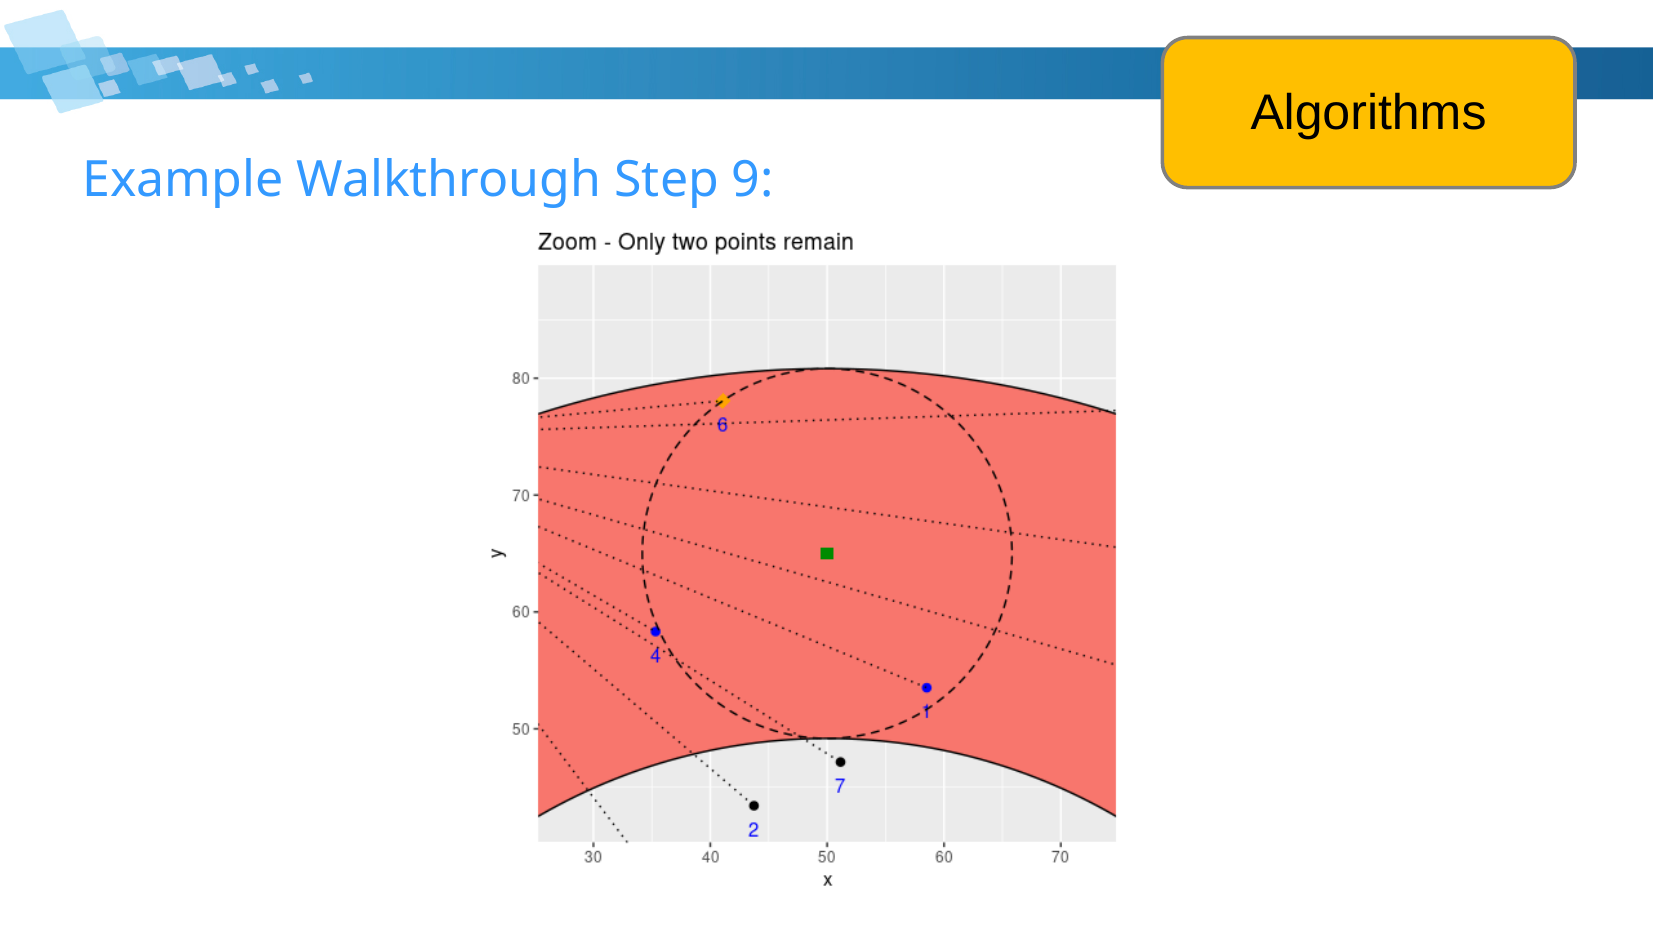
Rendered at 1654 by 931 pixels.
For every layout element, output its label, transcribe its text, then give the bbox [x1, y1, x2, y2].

text_box Algorithms [1162, 37, 1576, 188]
picture [0, 0, 1653, 929]
title Example Walkthrough Step 9: [82, 99, 1571, 255]
